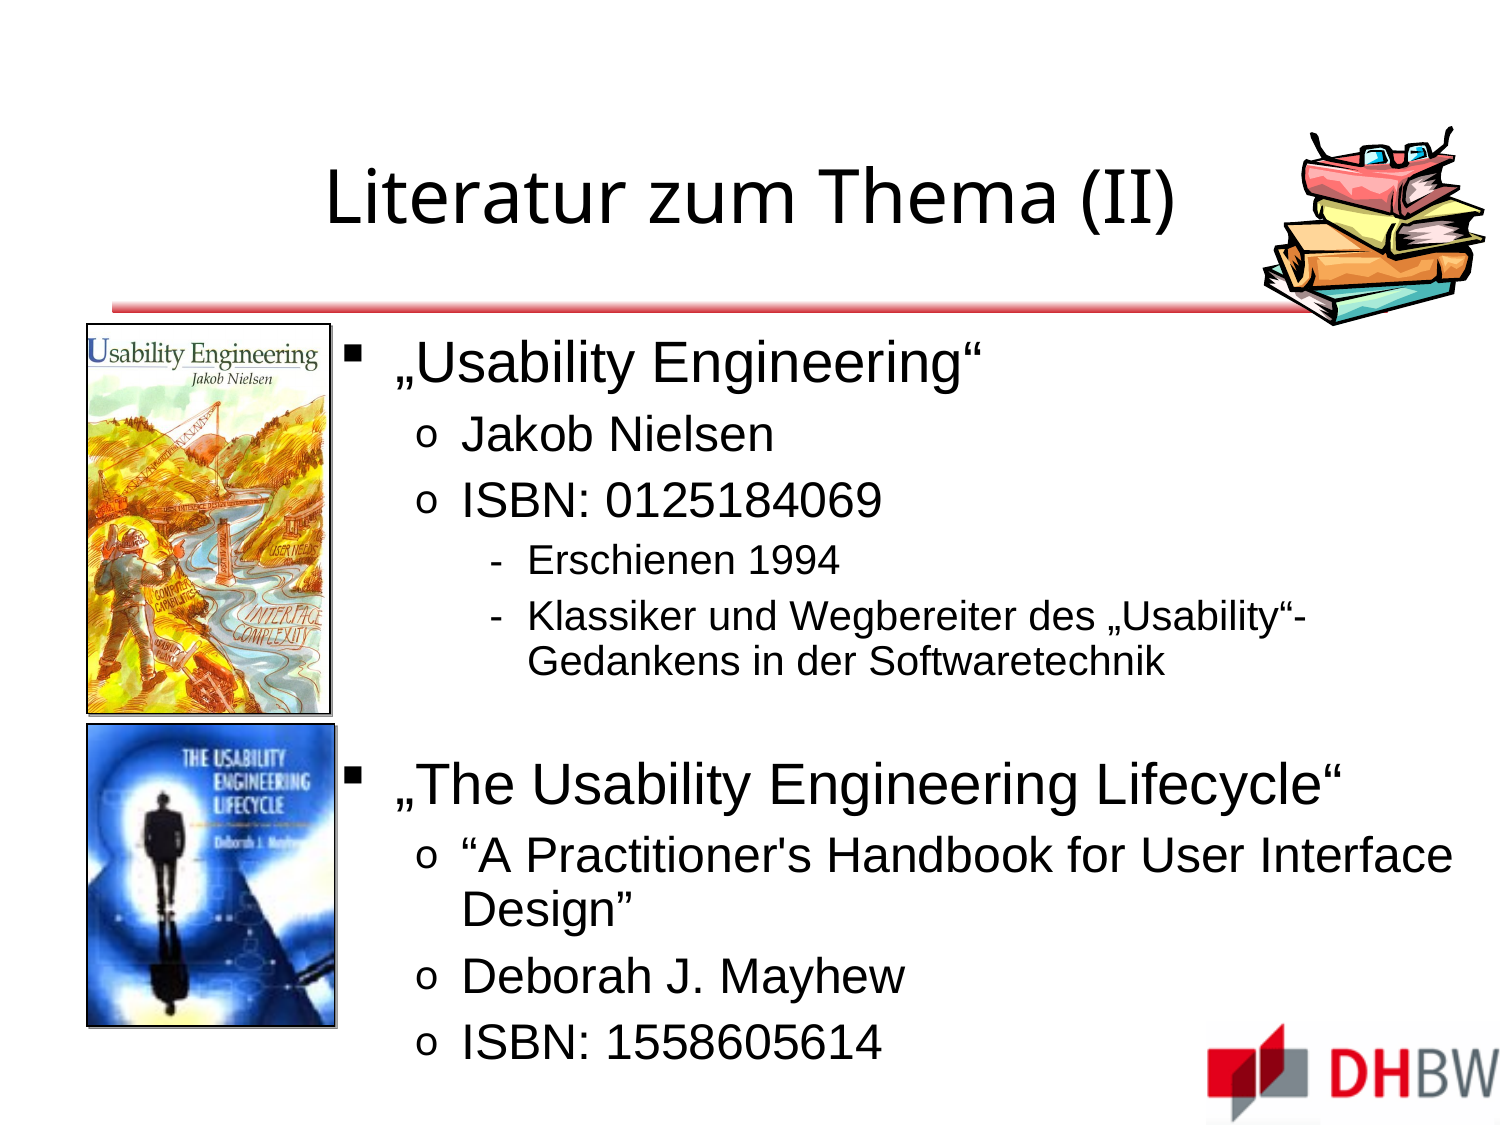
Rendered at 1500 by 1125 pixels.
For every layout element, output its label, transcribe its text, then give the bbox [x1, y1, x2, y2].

list „Usability Engineering“ Jakob Nielsen ISBN: 0125184069 Erschienen 1994 Klassiker und Wegbereiter des „Usability“-Gedankens in der Softwaretechnik „The Usability Engineering Lifecycle“ “A Practitioner's Handbook for User Interface Design” Deborah J. Mayhew ISBN: 1558605614 [324, 324, 1500, 1079]
picture [1262, 125, 1488, 328]
picture [87, 324, 330, 713]
picture [87, 725, 334, 1026]
title Literatur zum Thema (II) [112, 99, 1388, 288]
picture [1206, 1079, 1500, 1125]
